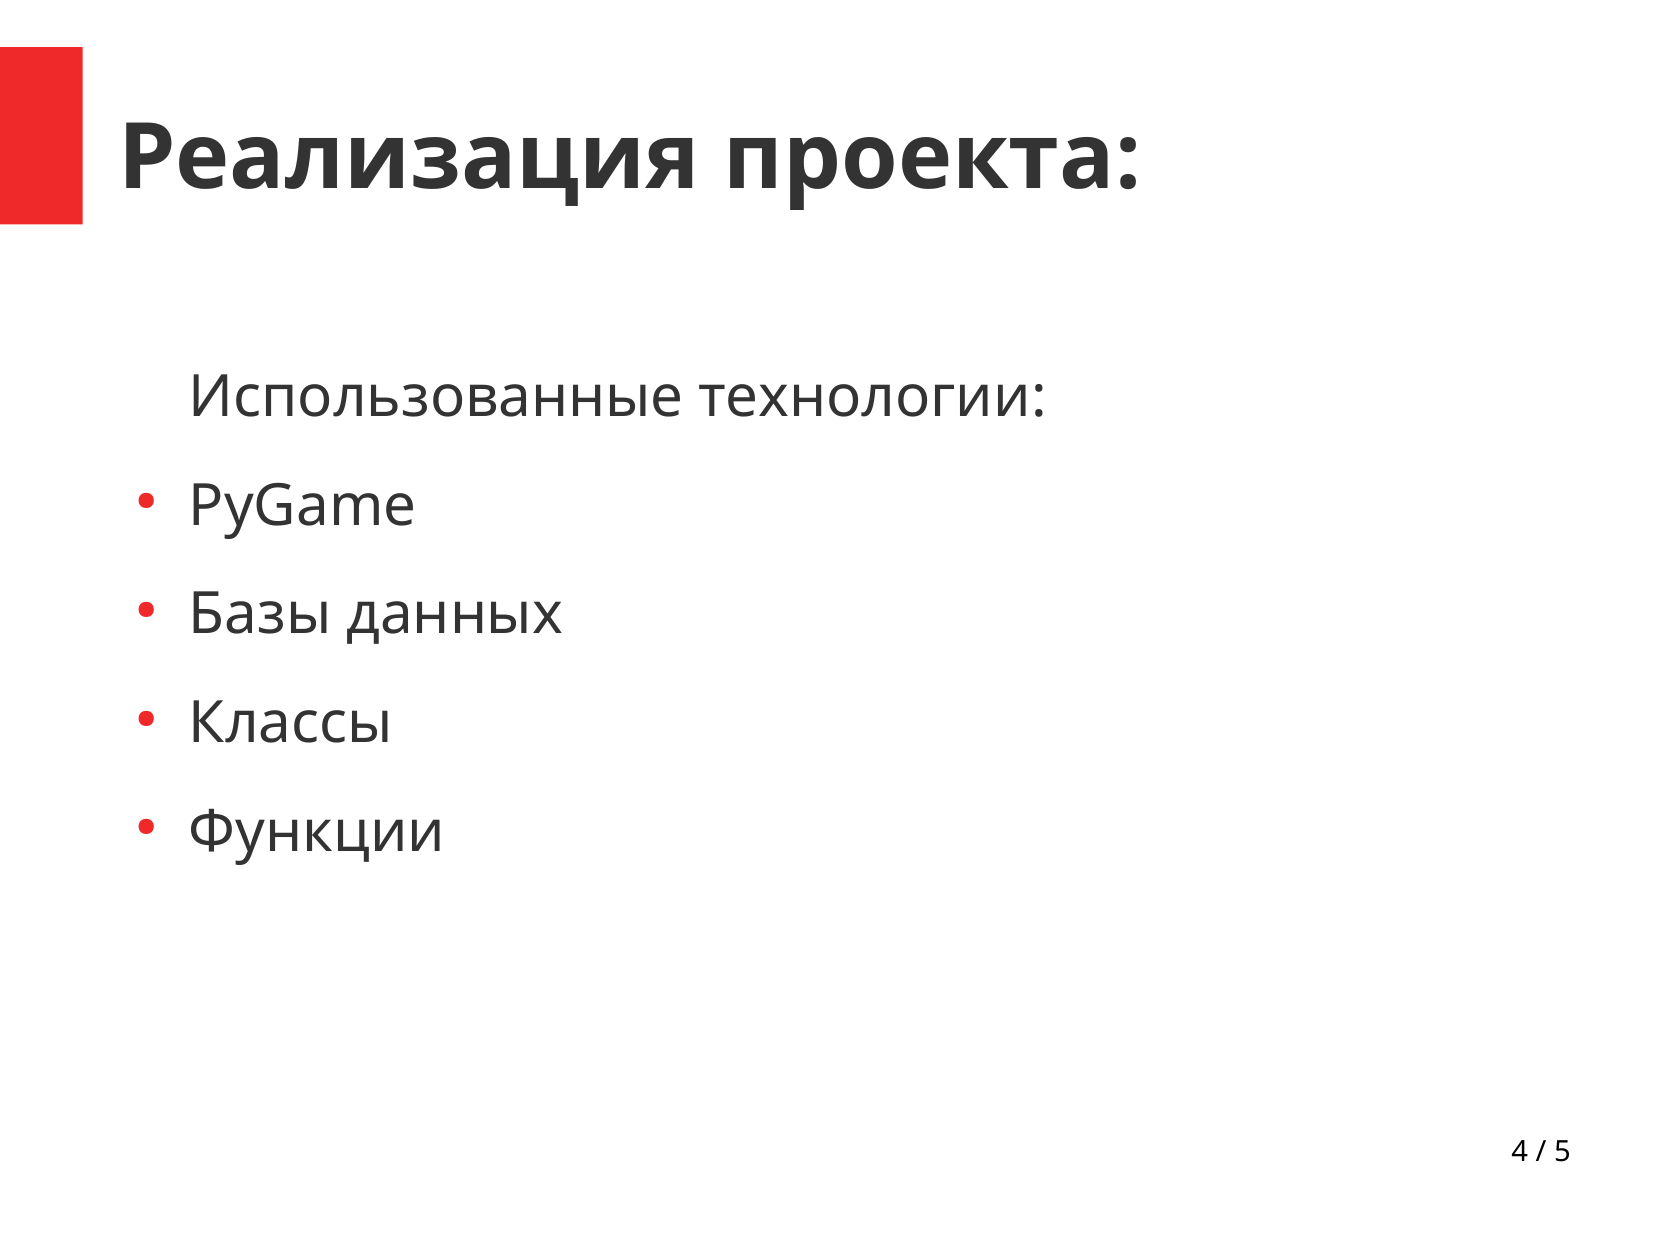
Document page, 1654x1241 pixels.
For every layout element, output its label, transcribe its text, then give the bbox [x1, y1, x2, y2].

list Использованные технологии: PyGame Базы данных Классы Функции [118, 354, 1536, 1074]
title Реализация проекта: [118, 49, 1571, 257]
